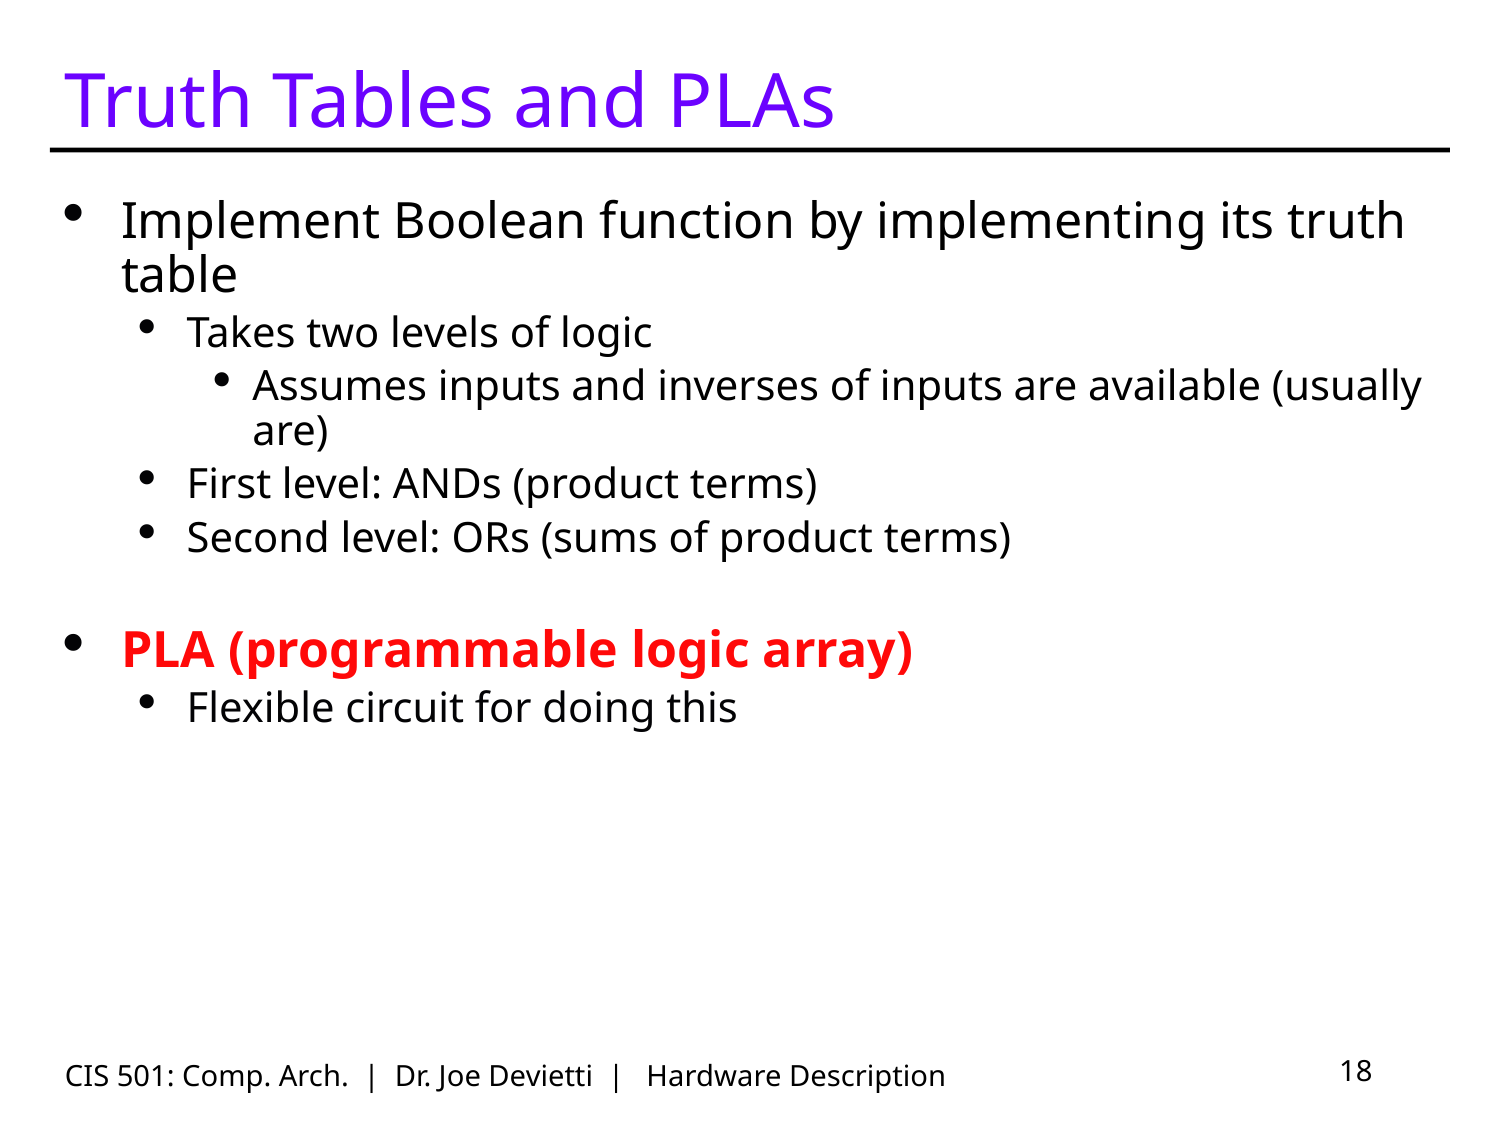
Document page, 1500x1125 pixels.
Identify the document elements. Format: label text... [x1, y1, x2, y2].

text_box <number> [1074, 1049, 1388, 1100]
text_box CIS 501: Comp. Arch. | Dr. Joe Devietti | Hardware Description [49, 1049, 988, 1100]
text_box Truth Tables and PLAs [49, 37, 1375, 150]
text_box Implement Boolean function by implementing its truth table Takes two levels of logic Assumes inputs and inverses of inputs are available (usually are) First level: ANDs (product terms) Second level: ORs (sums of product terms) PLA (programmable logic array) Flexible circuit for doing this [49, 187, 1500, 1025]
